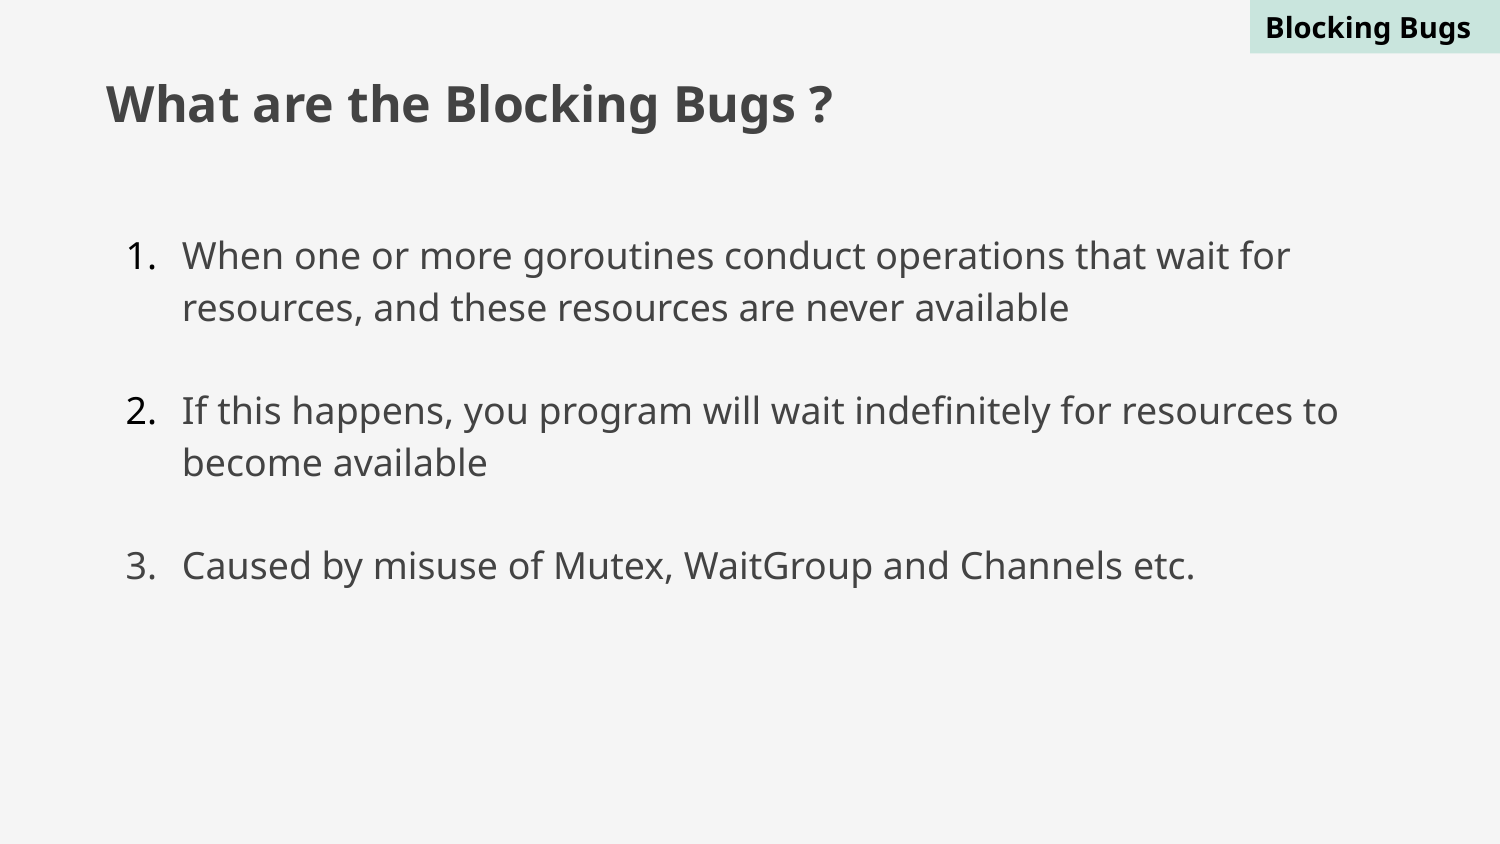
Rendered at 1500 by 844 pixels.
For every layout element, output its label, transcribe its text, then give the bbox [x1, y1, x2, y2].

text_box When one or more goroutines conduct operations that wait for resources, and these resources are never available If this happens, you program will wait indefinitely for resources to become available Caused by misuse of Mutex, WaitGroup and Channels etc. [91, 210, 1416, 780]
text_box Blocking Bugs [1250, 0, 1500, 54]
text_box What are the Blocking Bugs ? [91, 56, 1416, 147]
